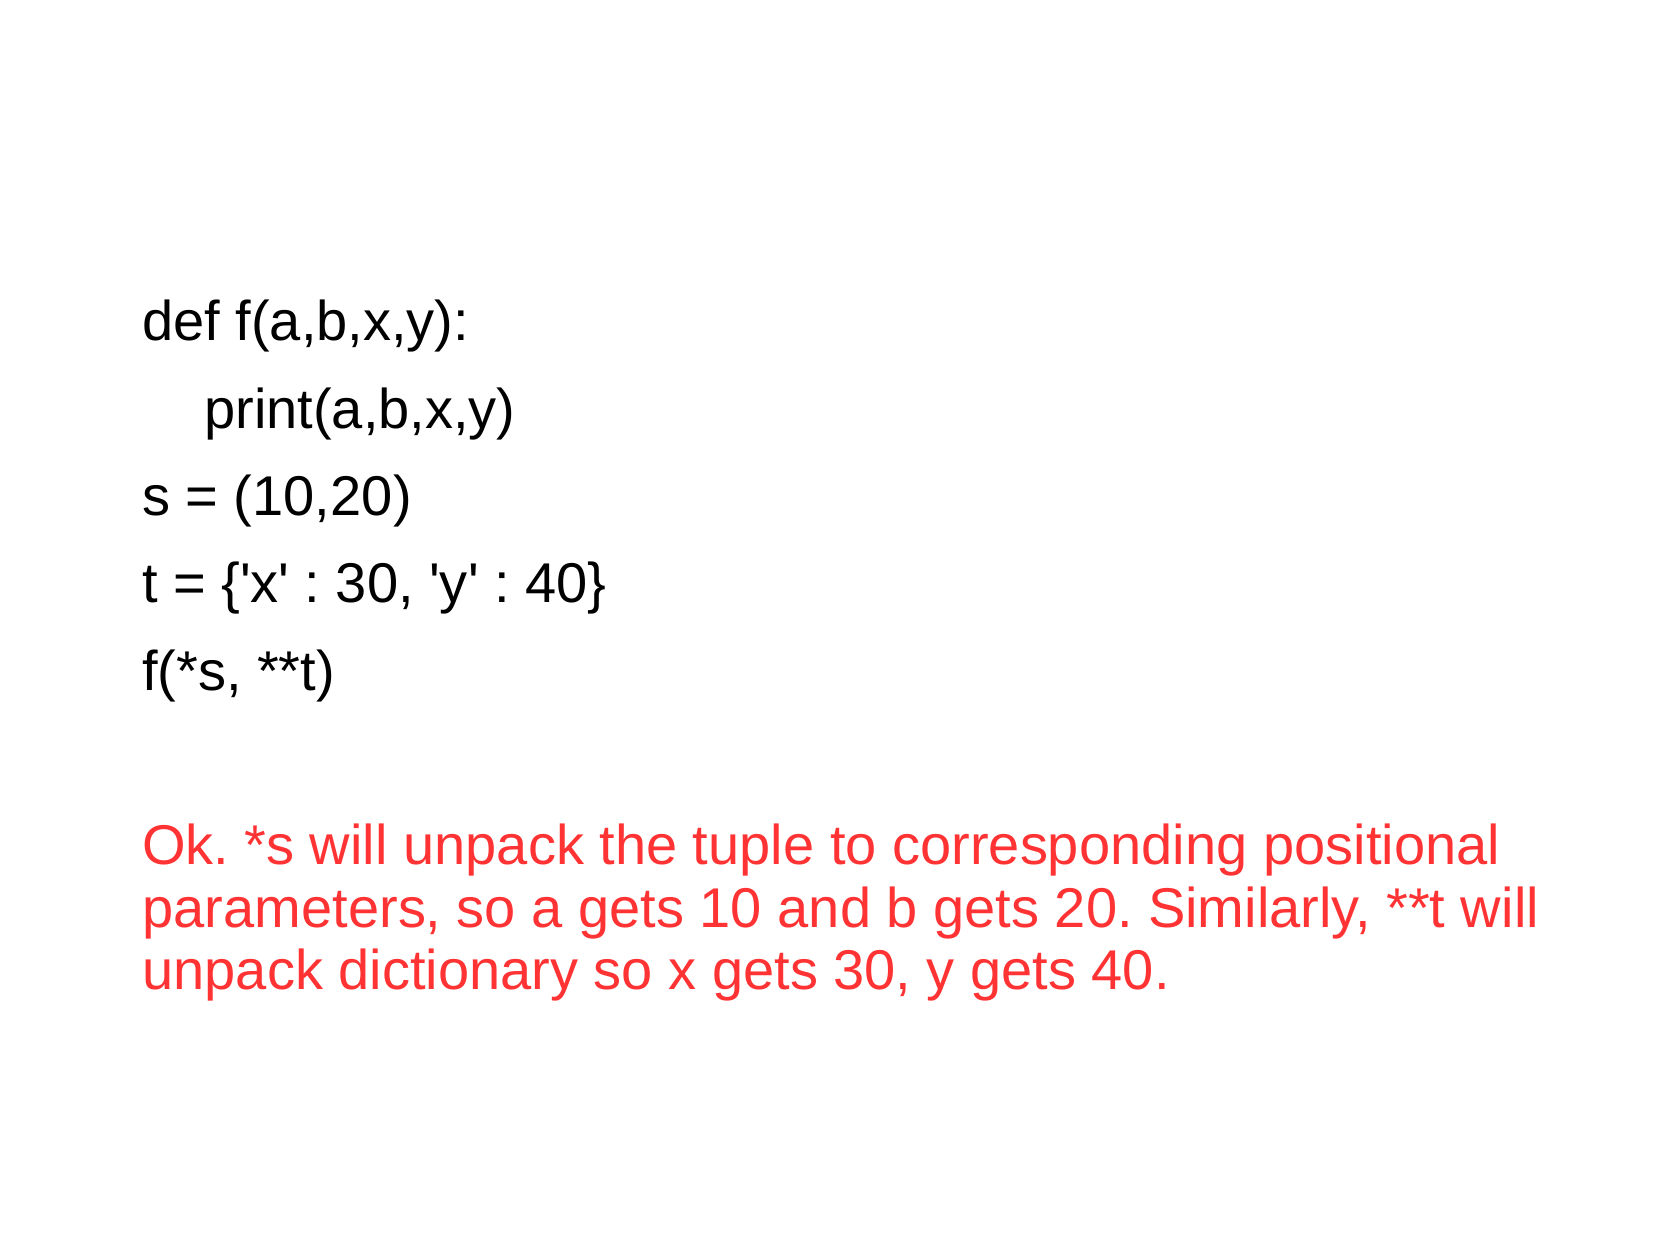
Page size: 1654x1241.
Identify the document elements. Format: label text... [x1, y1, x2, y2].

list def f(a,b,x,y): print(a,b,x,y) s = (10,20) t = {'x' : 30, 'y' : 40} f(*s, **t) Ok. *s will unpack the tuple to corresponding positional parameters, so a gets 10 and b gets 20. Similarly, **t will unpack dictionary so x gets 30, y gets 40. [82, 290, 1571, 1010]
